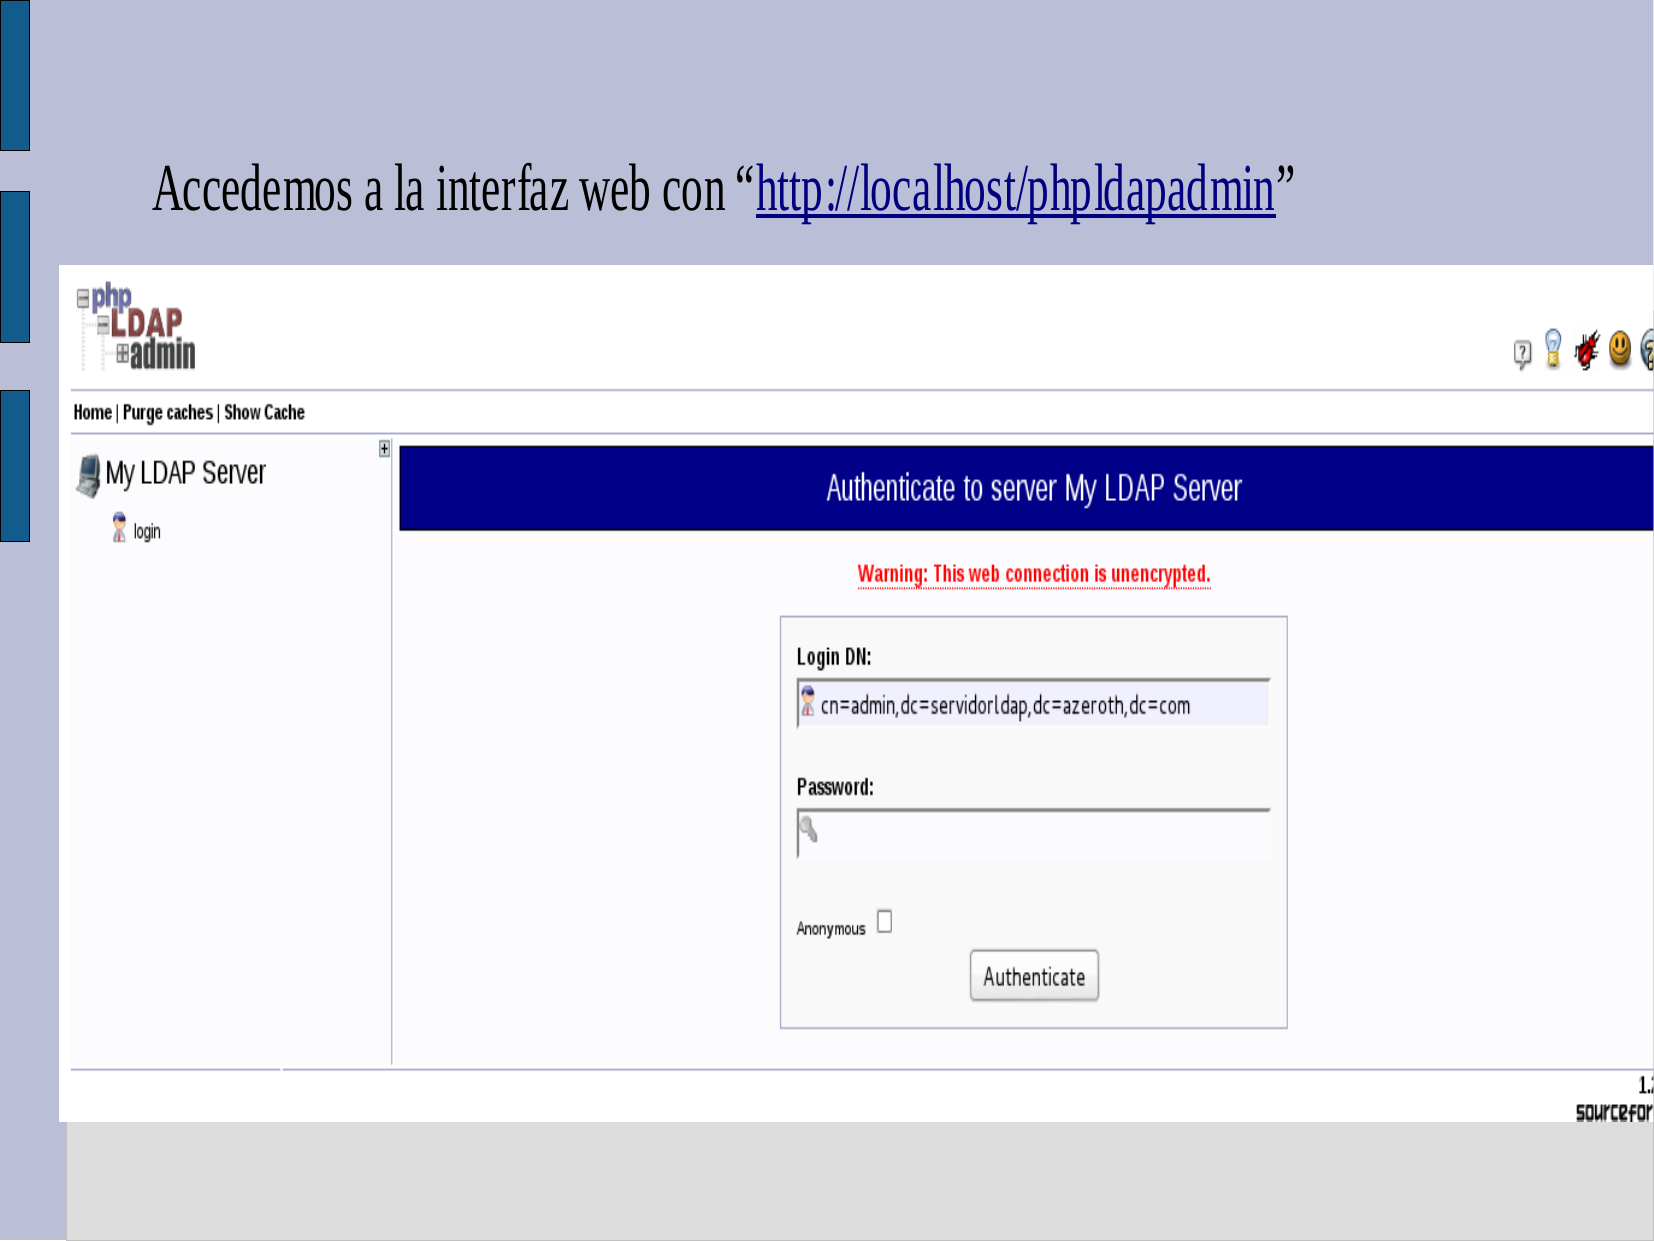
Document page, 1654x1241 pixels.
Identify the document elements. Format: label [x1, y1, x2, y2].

chart [149, 147, 1654, 265]
picture [59, 265, 1654, 1123]
